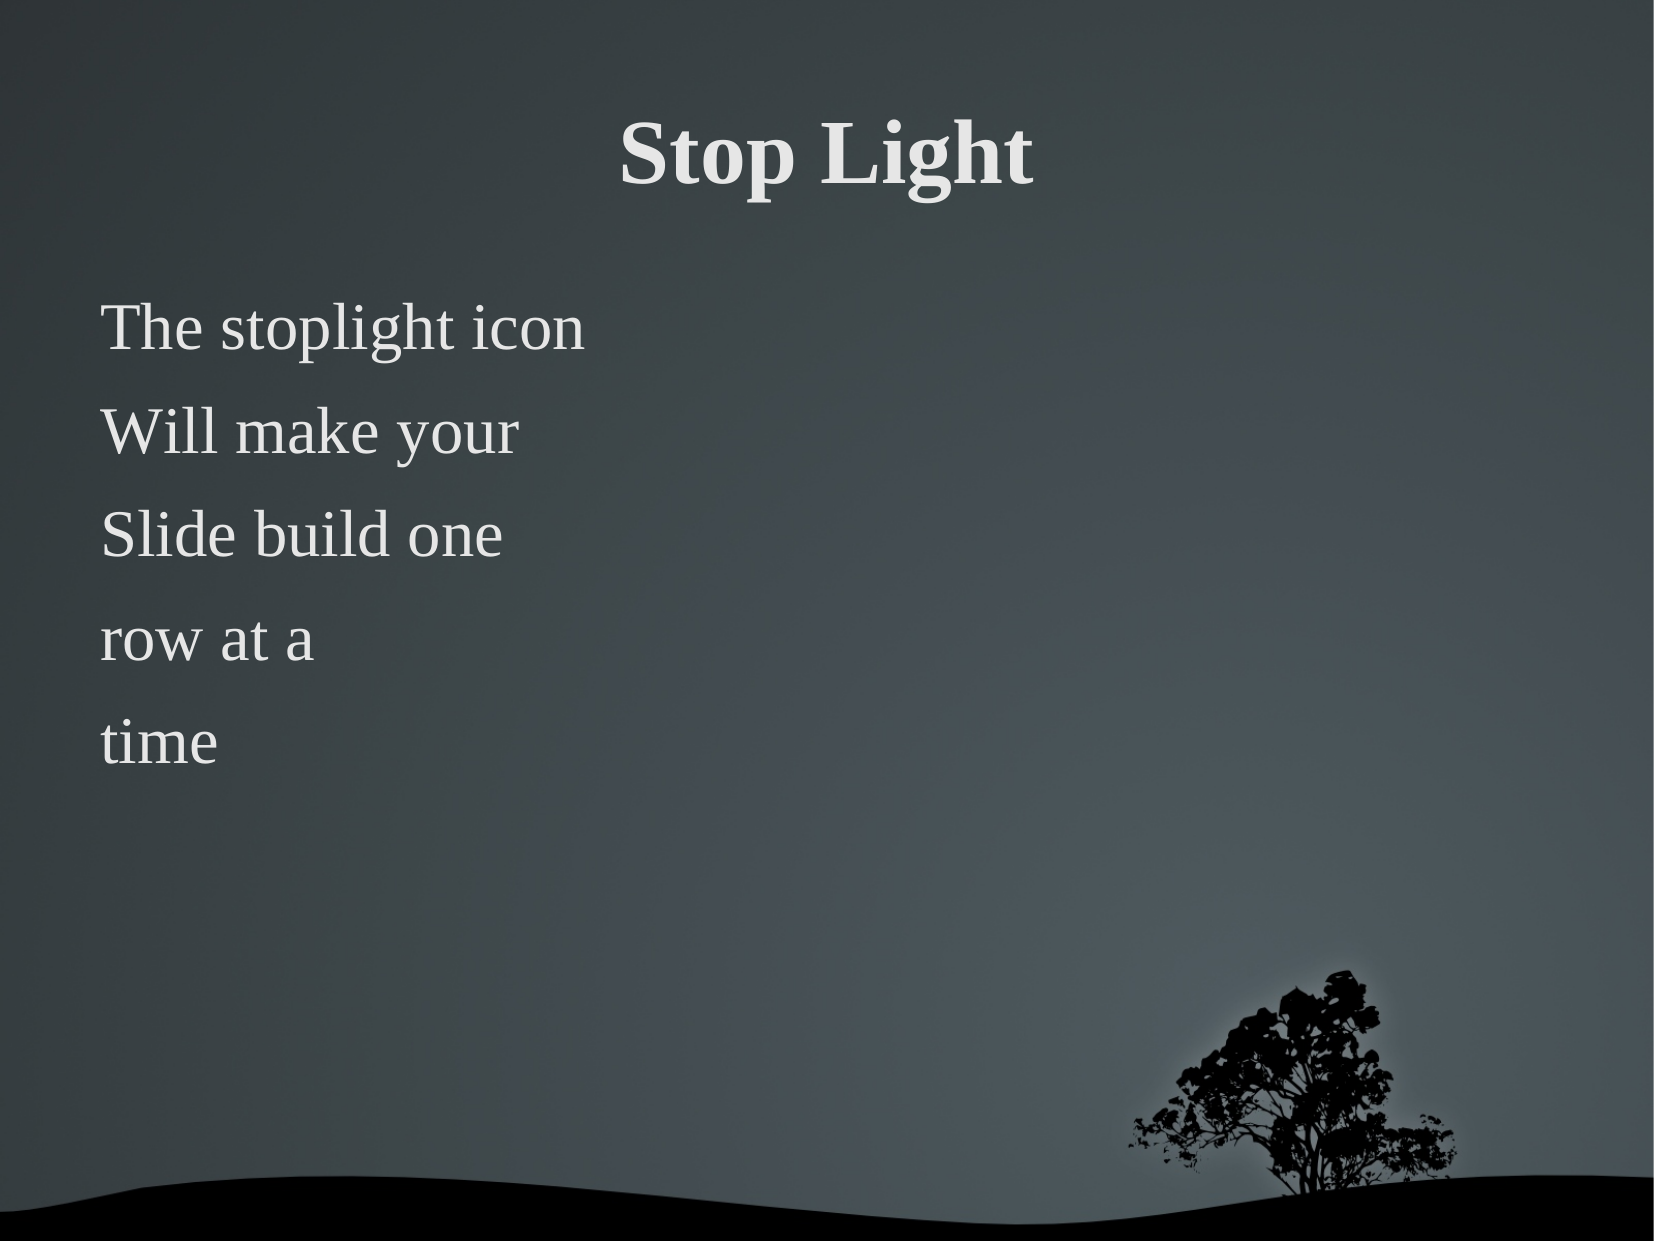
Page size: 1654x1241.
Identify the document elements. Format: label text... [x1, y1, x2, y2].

list The stoplight icon Will make your Slide build one row at a time [82, 290, 1571, 1109]
picture [0, 0, 1654, 1241]
title Stop Light [82, 49, 1571, 257]
